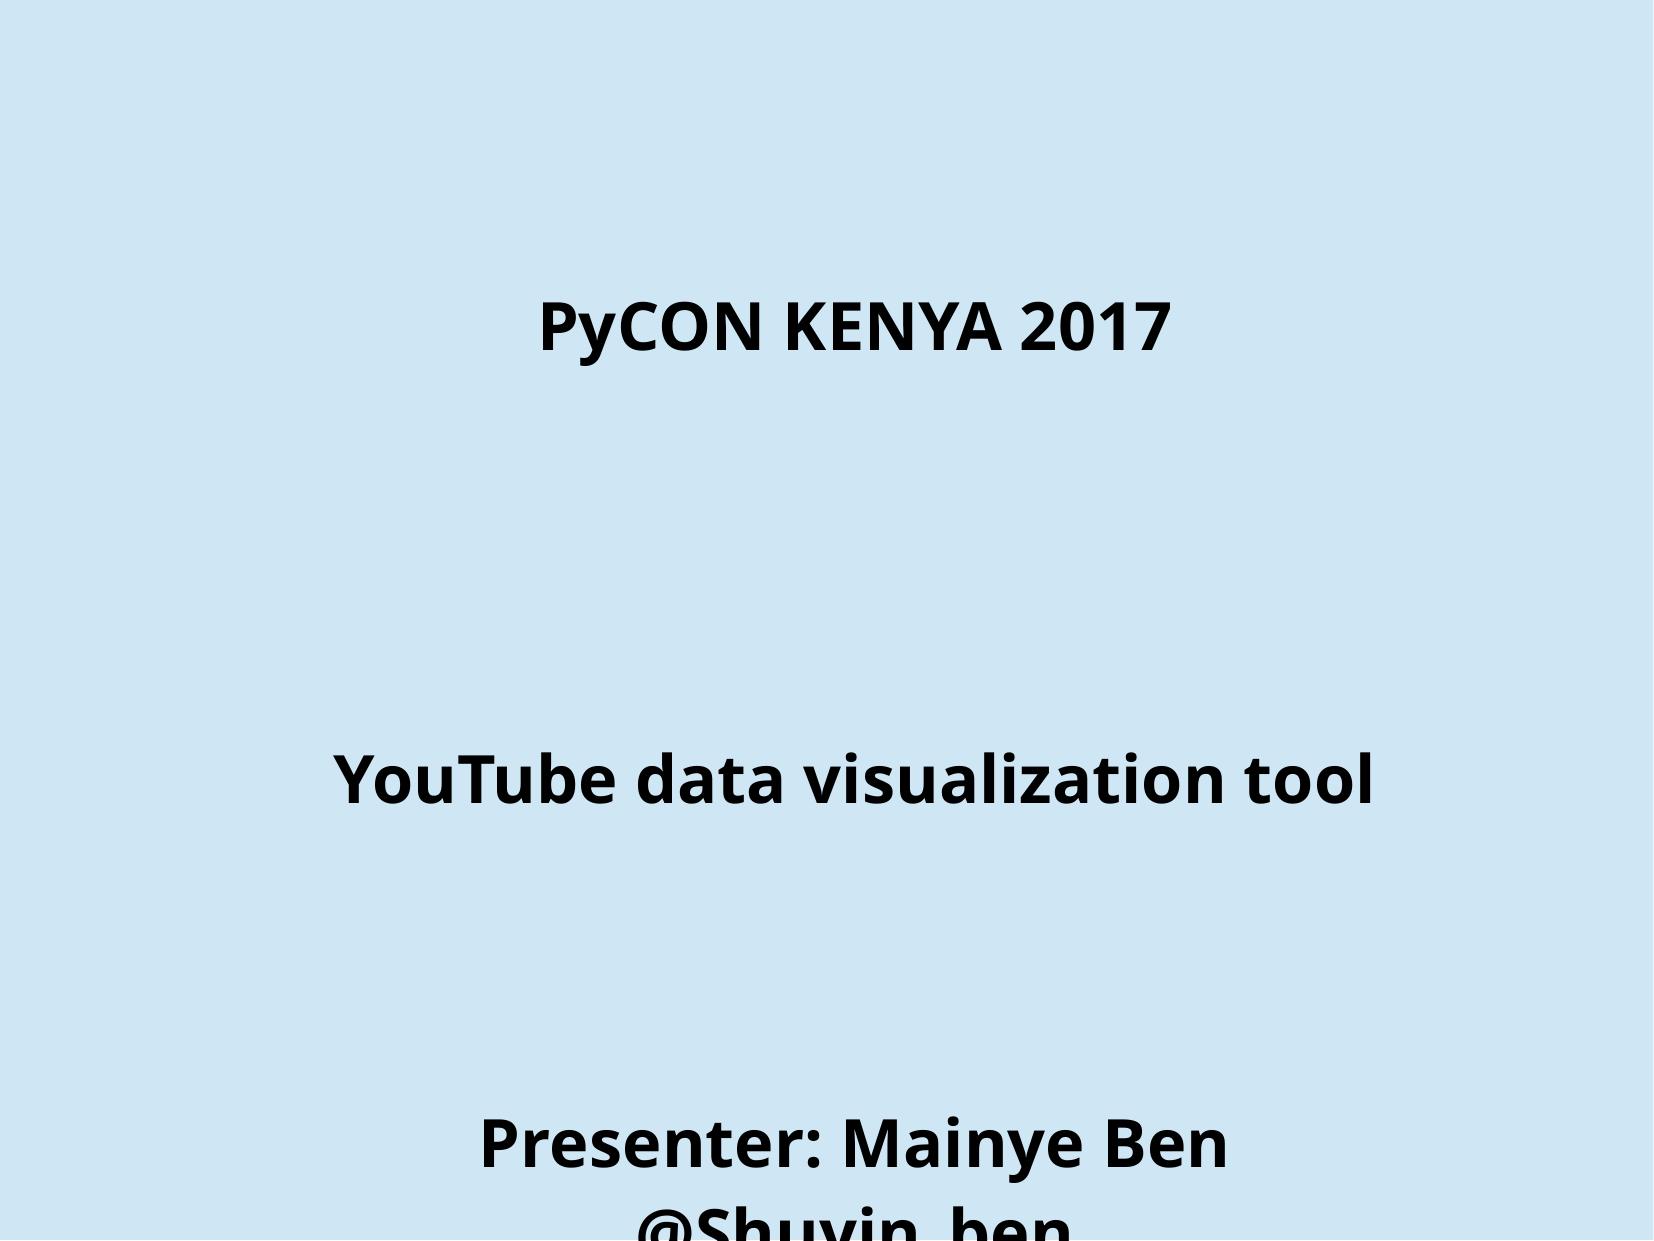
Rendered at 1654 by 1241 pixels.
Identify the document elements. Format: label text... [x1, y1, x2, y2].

text_box PyCON KENYA 2017 YouTube data visualization tool Presenter: Mainye Ben @Shuyin_ben [150, 271, 1561, 1180]
